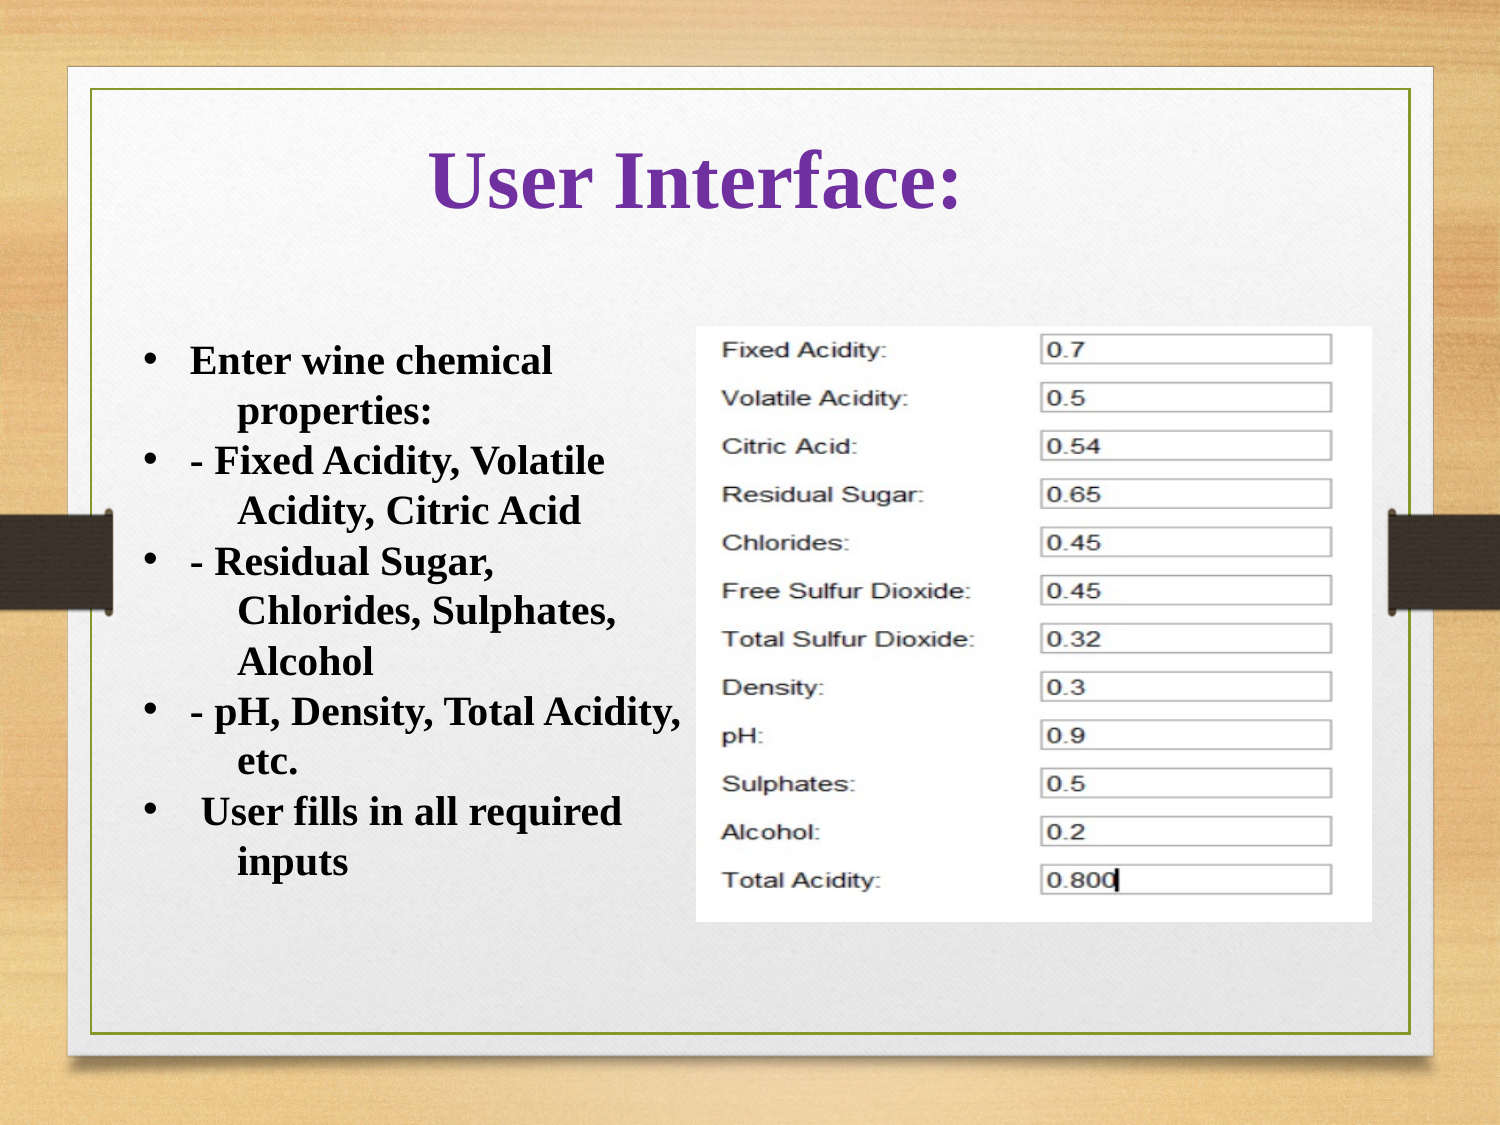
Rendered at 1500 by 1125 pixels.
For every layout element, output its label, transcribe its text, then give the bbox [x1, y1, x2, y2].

text_box Enter wine chemical properties: - Fixed Acidity, Volatile Acidity, Citric Acid - Residual Sugar, Chlorides, Sulphates, Alcohol - pH, Density, Total Acidity, etc. User fills in all required inputs [128, 325, 696, 897]
picture [0, 0, 1500, 1125]
text_box User Interface: [139, 118, 1255, 264]
